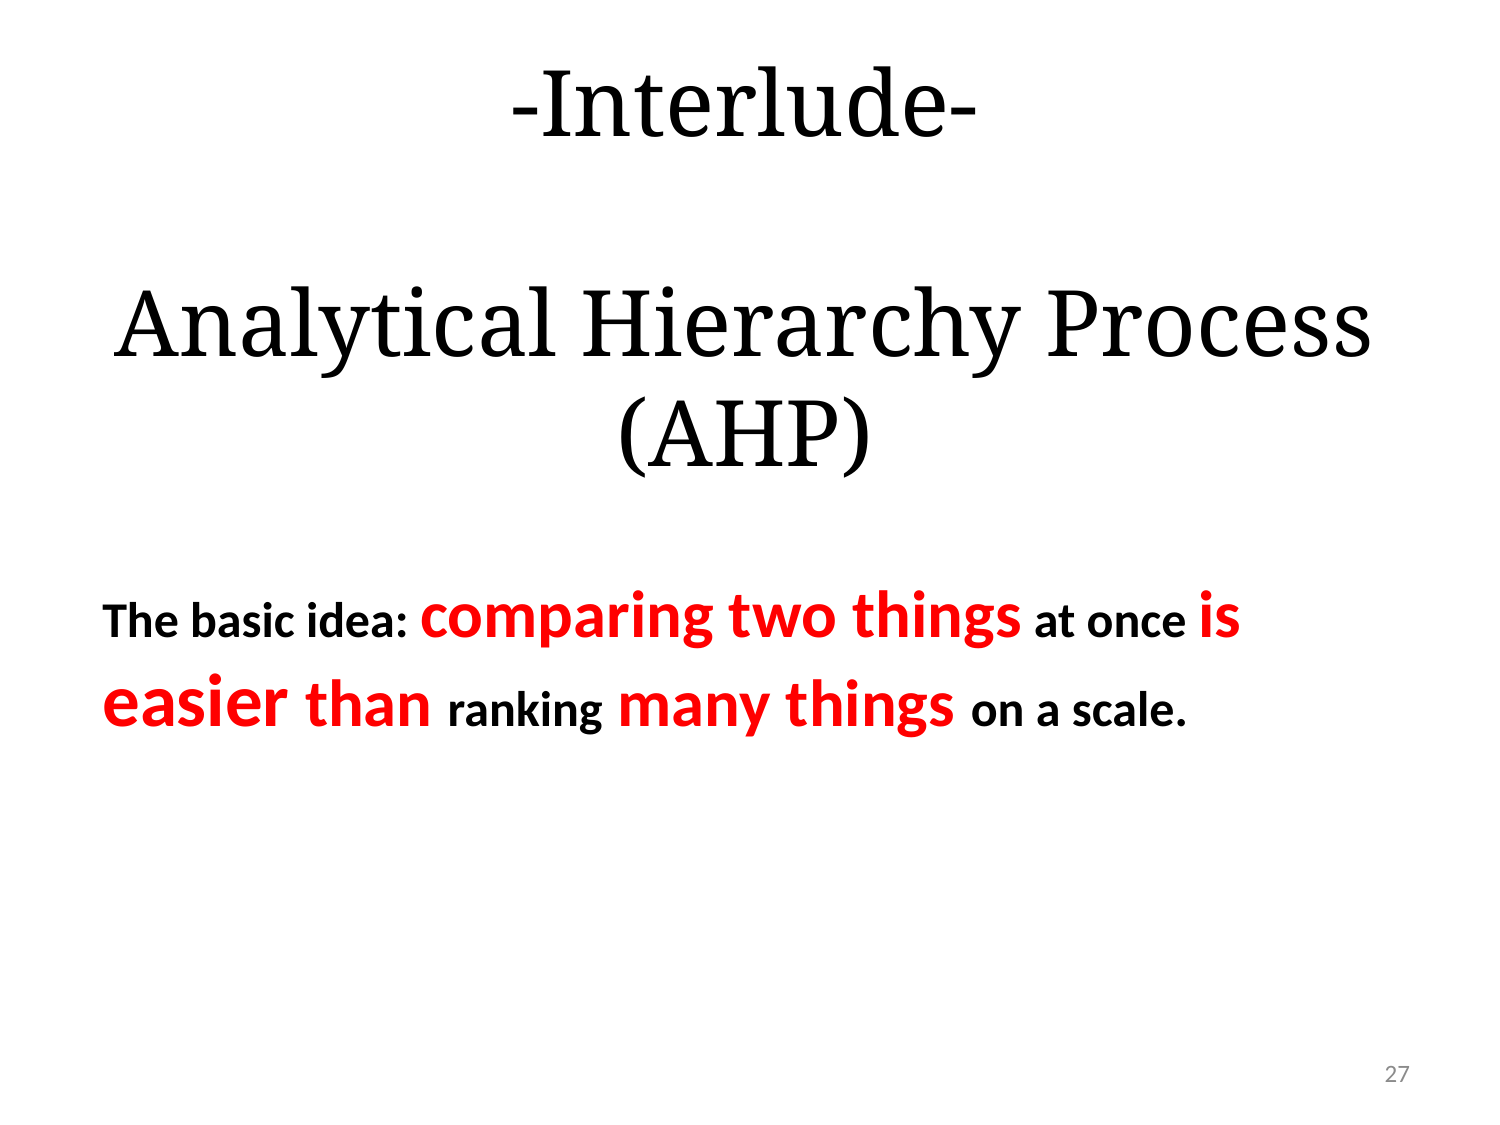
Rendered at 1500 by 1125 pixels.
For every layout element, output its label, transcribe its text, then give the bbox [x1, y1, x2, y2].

text_box -Interlude- Analytical Hierarchy Process (AHP) [49, 37, 1440, 493]
slide_number <number> [1074, 1042, 1425, 1103]
text_box The basic idea: comparing two things at once is easier than ranking many things on a scale. [87, 563, 1413, 749]
